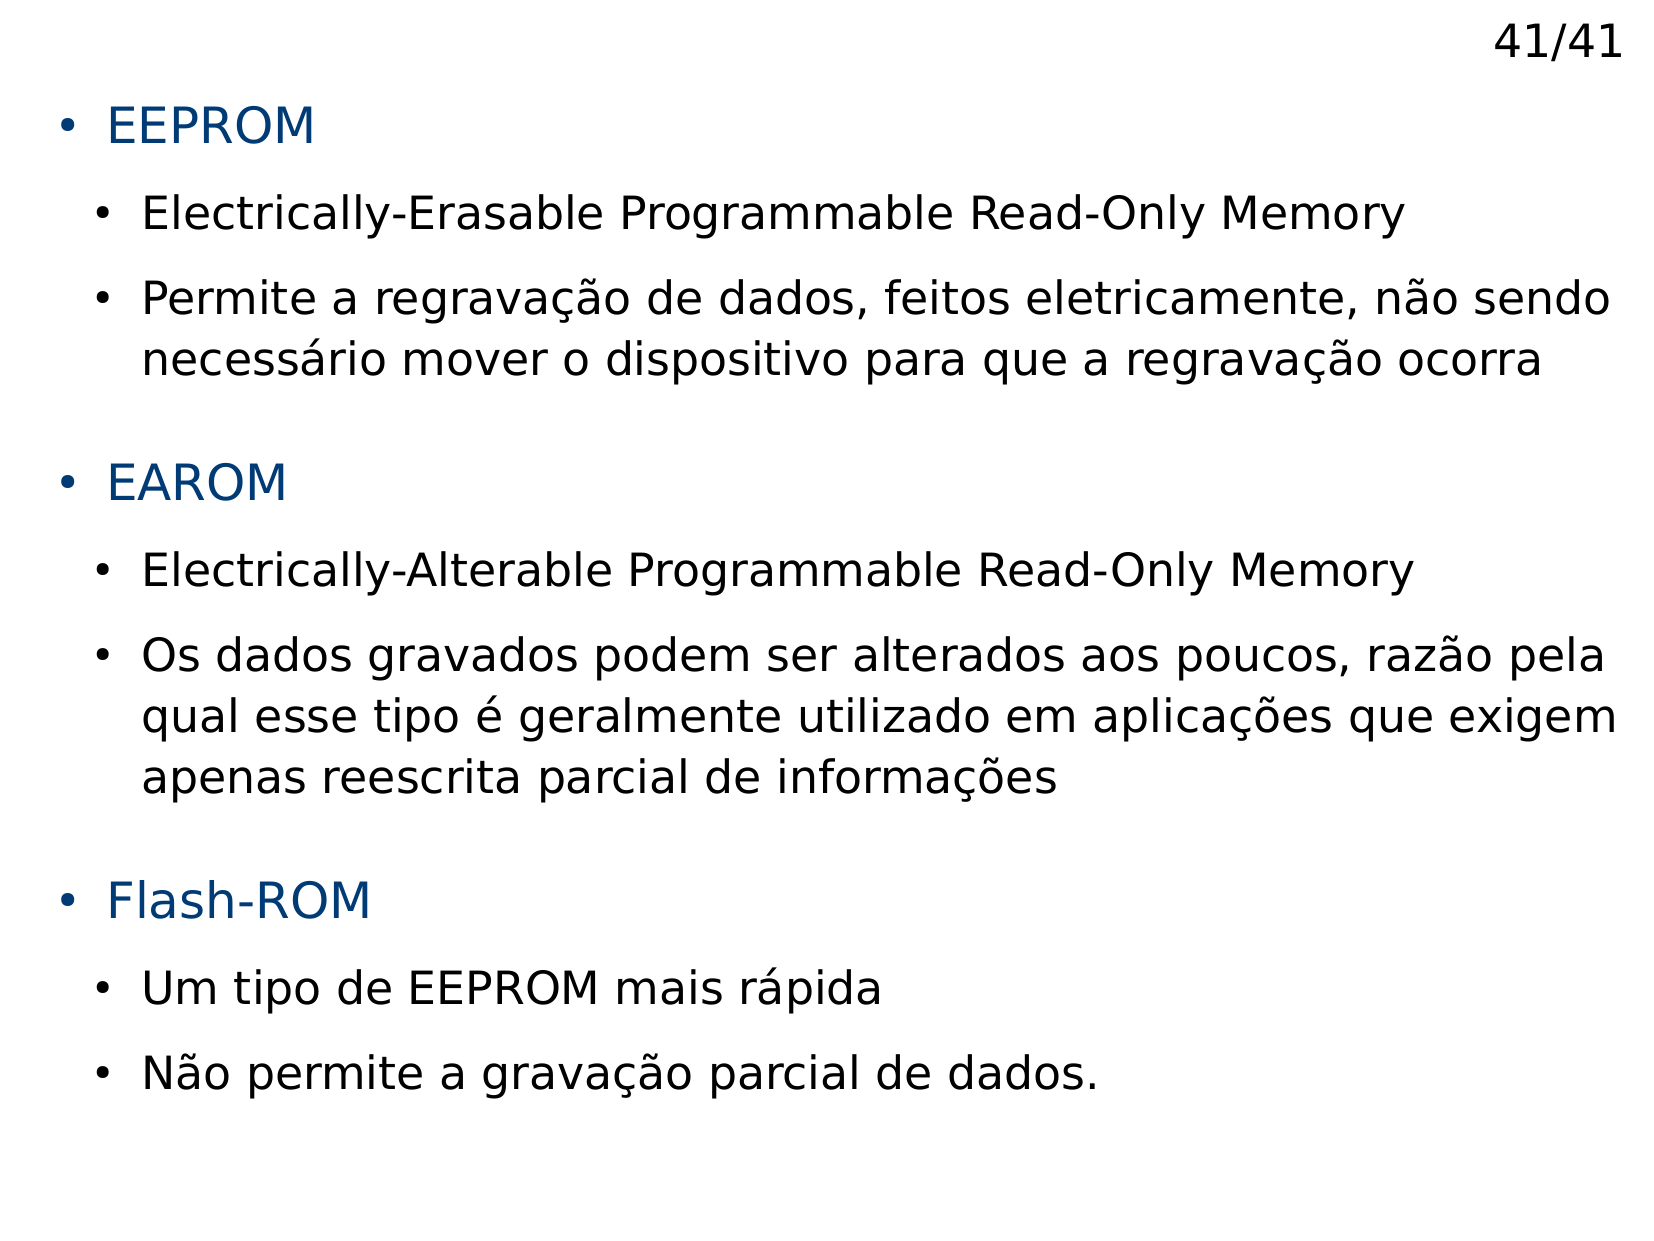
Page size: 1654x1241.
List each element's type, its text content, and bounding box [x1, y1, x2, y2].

list EEPROM Electrically-Erasable Programmable Read-Only Memory Permite a regravação de dados, feitos eletricamente, não sendo necessário mover o dispositivo para que a regravação ocorra EAROM Electrically-Alterable Programmable Read-Only Memory Os dados gravados podem ser alterados aos poucos, razão pela qual esse tipo é geralmente utilizado em aplicações que exigem apenas reescrita parcial de informações Flash-ROM Um tipo de EEPROM mais rápida Não permite a gravação parcial de dados. [59, 88, 1625, 1211]
